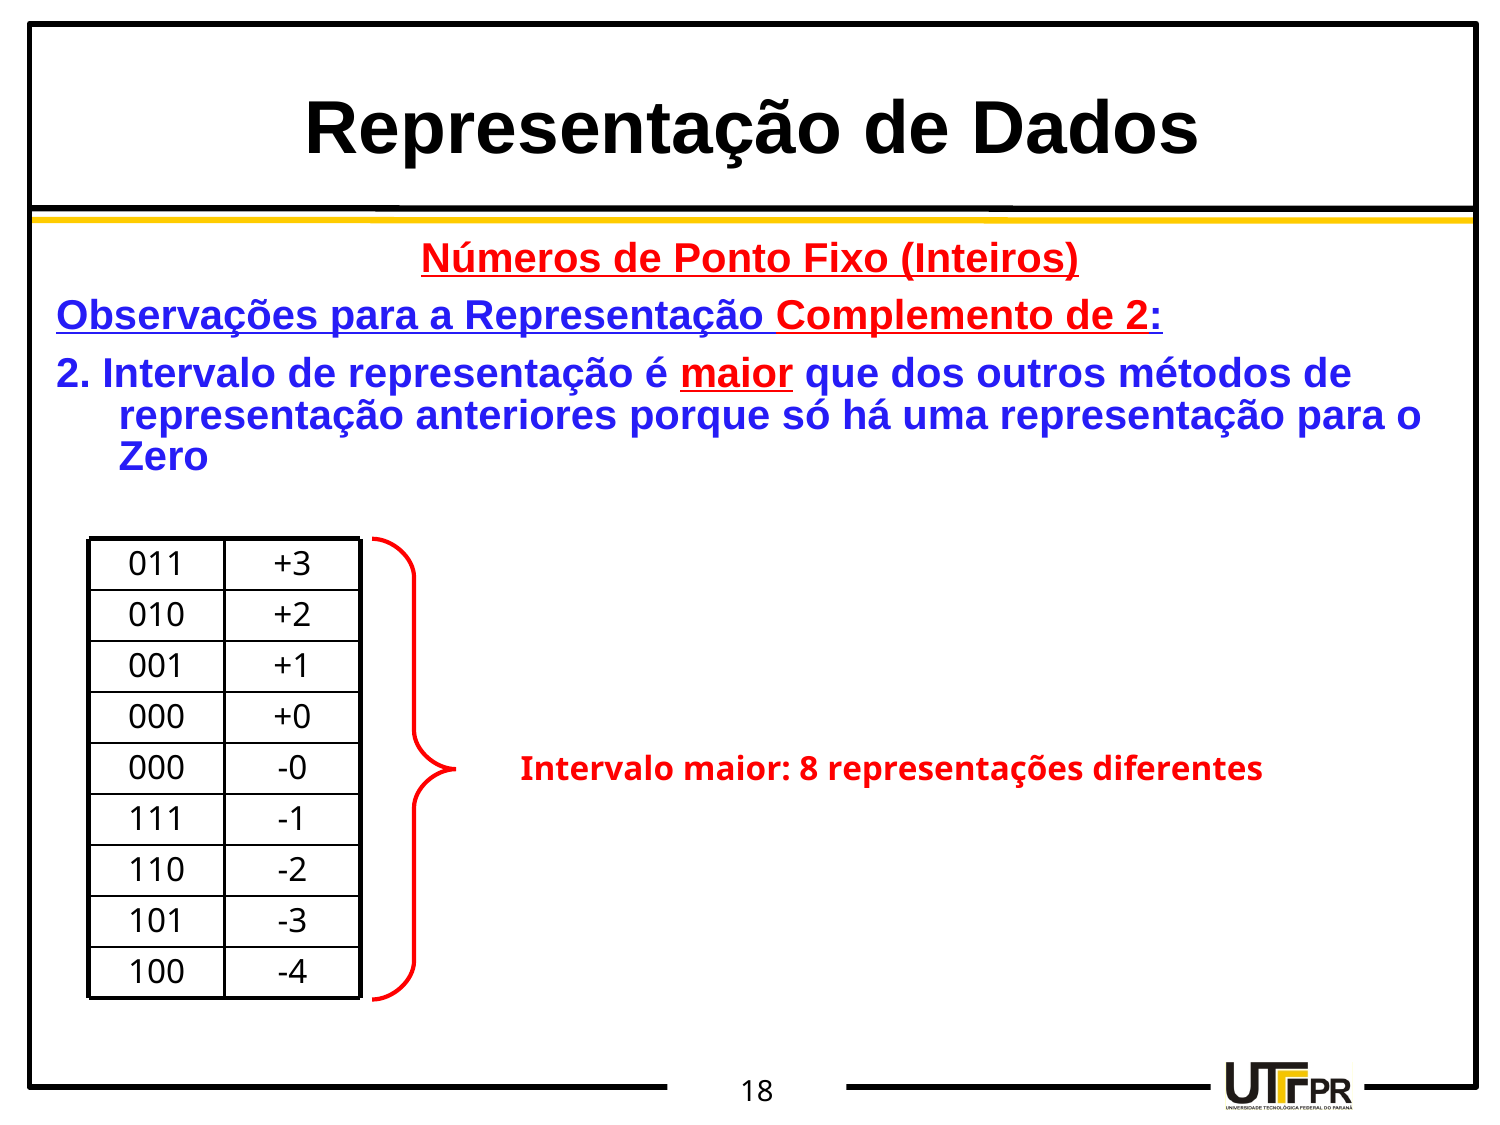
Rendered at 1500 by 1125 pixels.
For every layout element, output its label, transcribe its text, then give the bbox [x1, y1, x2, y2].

list Números de Ponto Fixo (Inteiros) Observações para a Representação Complemento de 2: 2. Intervalo de representação é maior que dos outros métodos de representação anteriores porque só há uma representação para o Zero [41, 231, 1459, 1001]
text_box -3 [226, 897, 358, 946]
text_box -2 [226, 846, 358, 895]
text_box 000 [91, 693, 223, 742]
text_box 011 [91, 541, 223, 589]
text_box 001 [91, 642, 223, 691]
text_box 101 [91, 897, 223, 946]
text_box 000 [91, 744, 223, 793]
text_box 010 [91, 591, 223, 640]
title Representação de Dados [29, 85, 1477, 180]
picture [1225, 1062, 1353, 1110]
text_box 100 [91, 948, 223, 996]
text_box 111 [91, 795, 223, 844]
text_box 110 [91, 846, 223, 895]
text_box +3 [226, 541, 358, 589]
text_box -1 [226, 795, 358, 844]
text_box +2 [226, 591, 358, 640]
text_box -0 [226, 744, 358, 793]
text_box +1 [226, 642, 358, 691]
text_box -4 [226, 948, 358, 996]
text_box +0 [226, 693, 358, 742]
text_box Intervalo maior: 8 representações diferentes [505, 739, 1280, 795]
